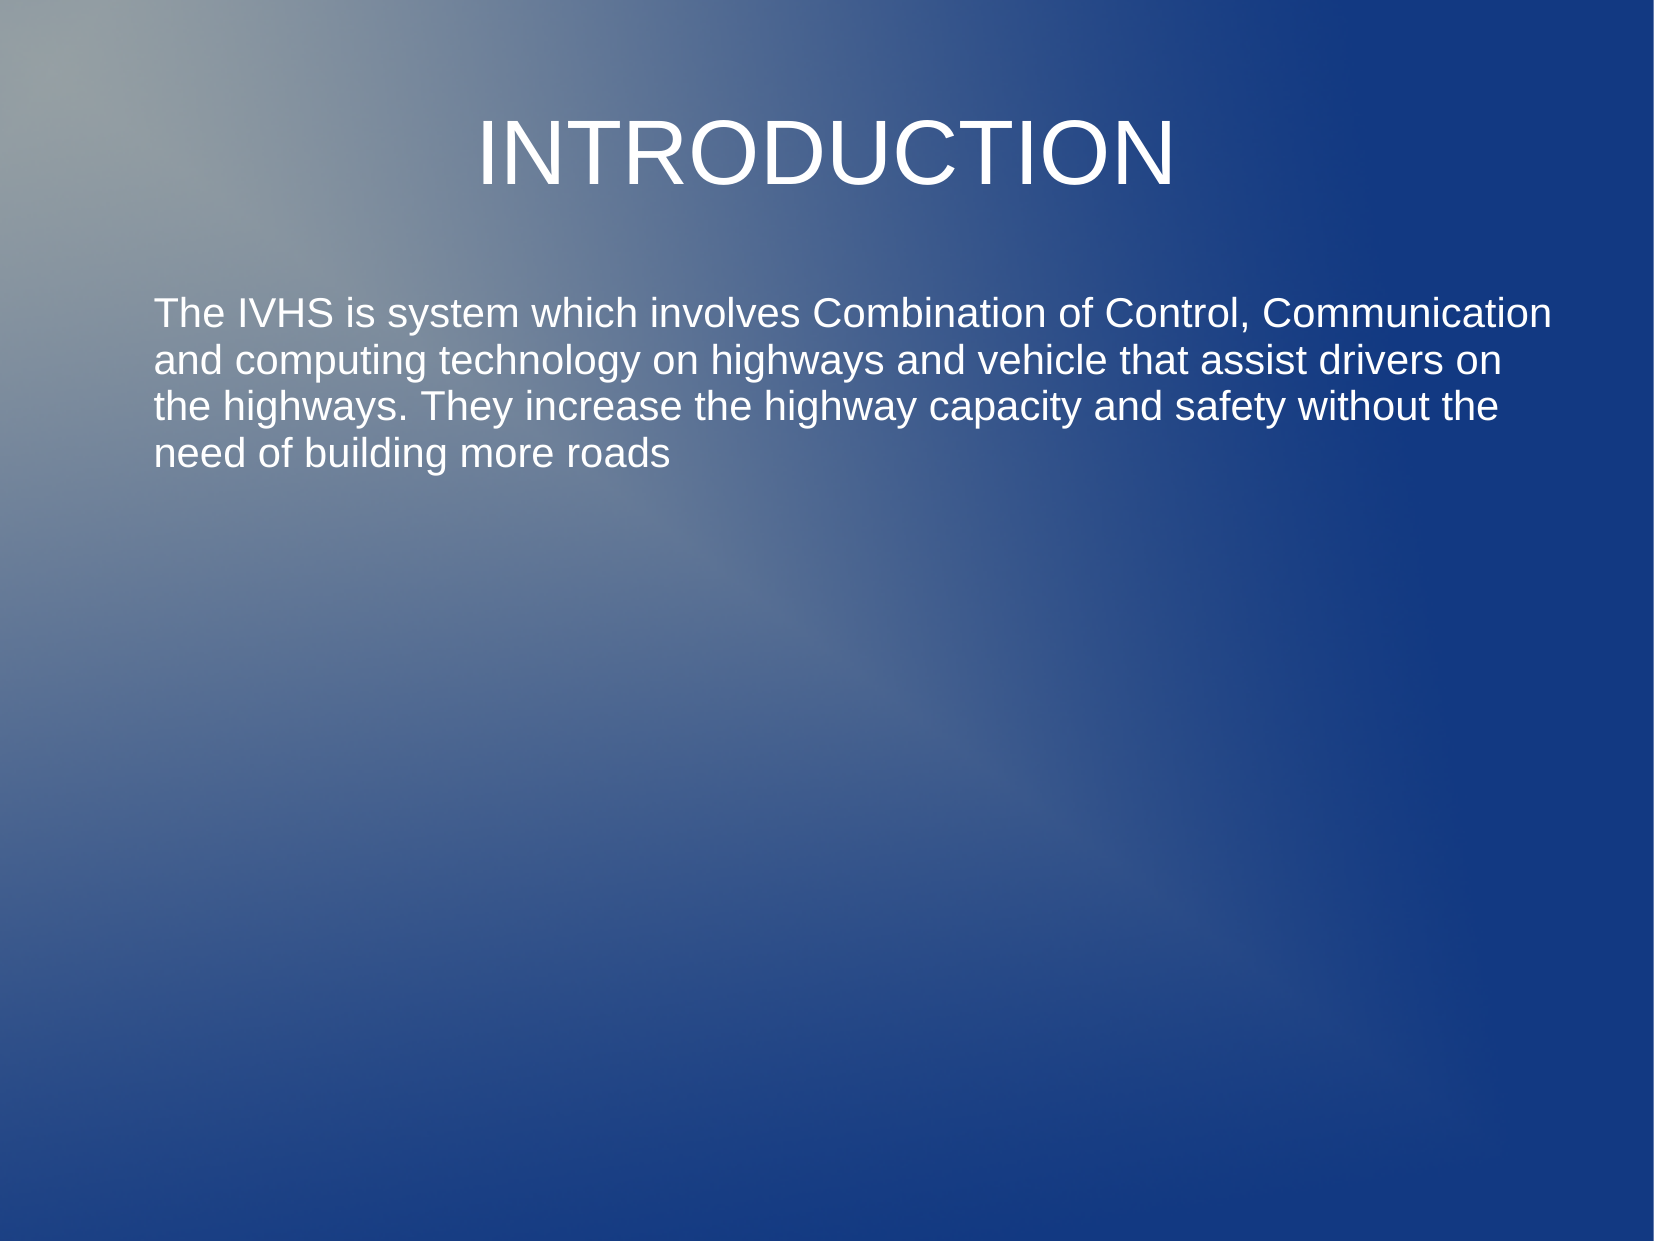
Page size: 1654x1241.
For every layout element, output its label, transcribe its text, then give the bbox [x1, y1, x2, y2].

picture [0, 0, 1654, 1241]
title INTRODUCTION [82, 49, 1571, 257]
list The IVHS is system which involves Combination of Control, Communication and computing technology on highways and vehicle that assist drivers on the highways. They increase the highway capacity and safety without the need of building more roads [82, 290, 1571, 1109]
